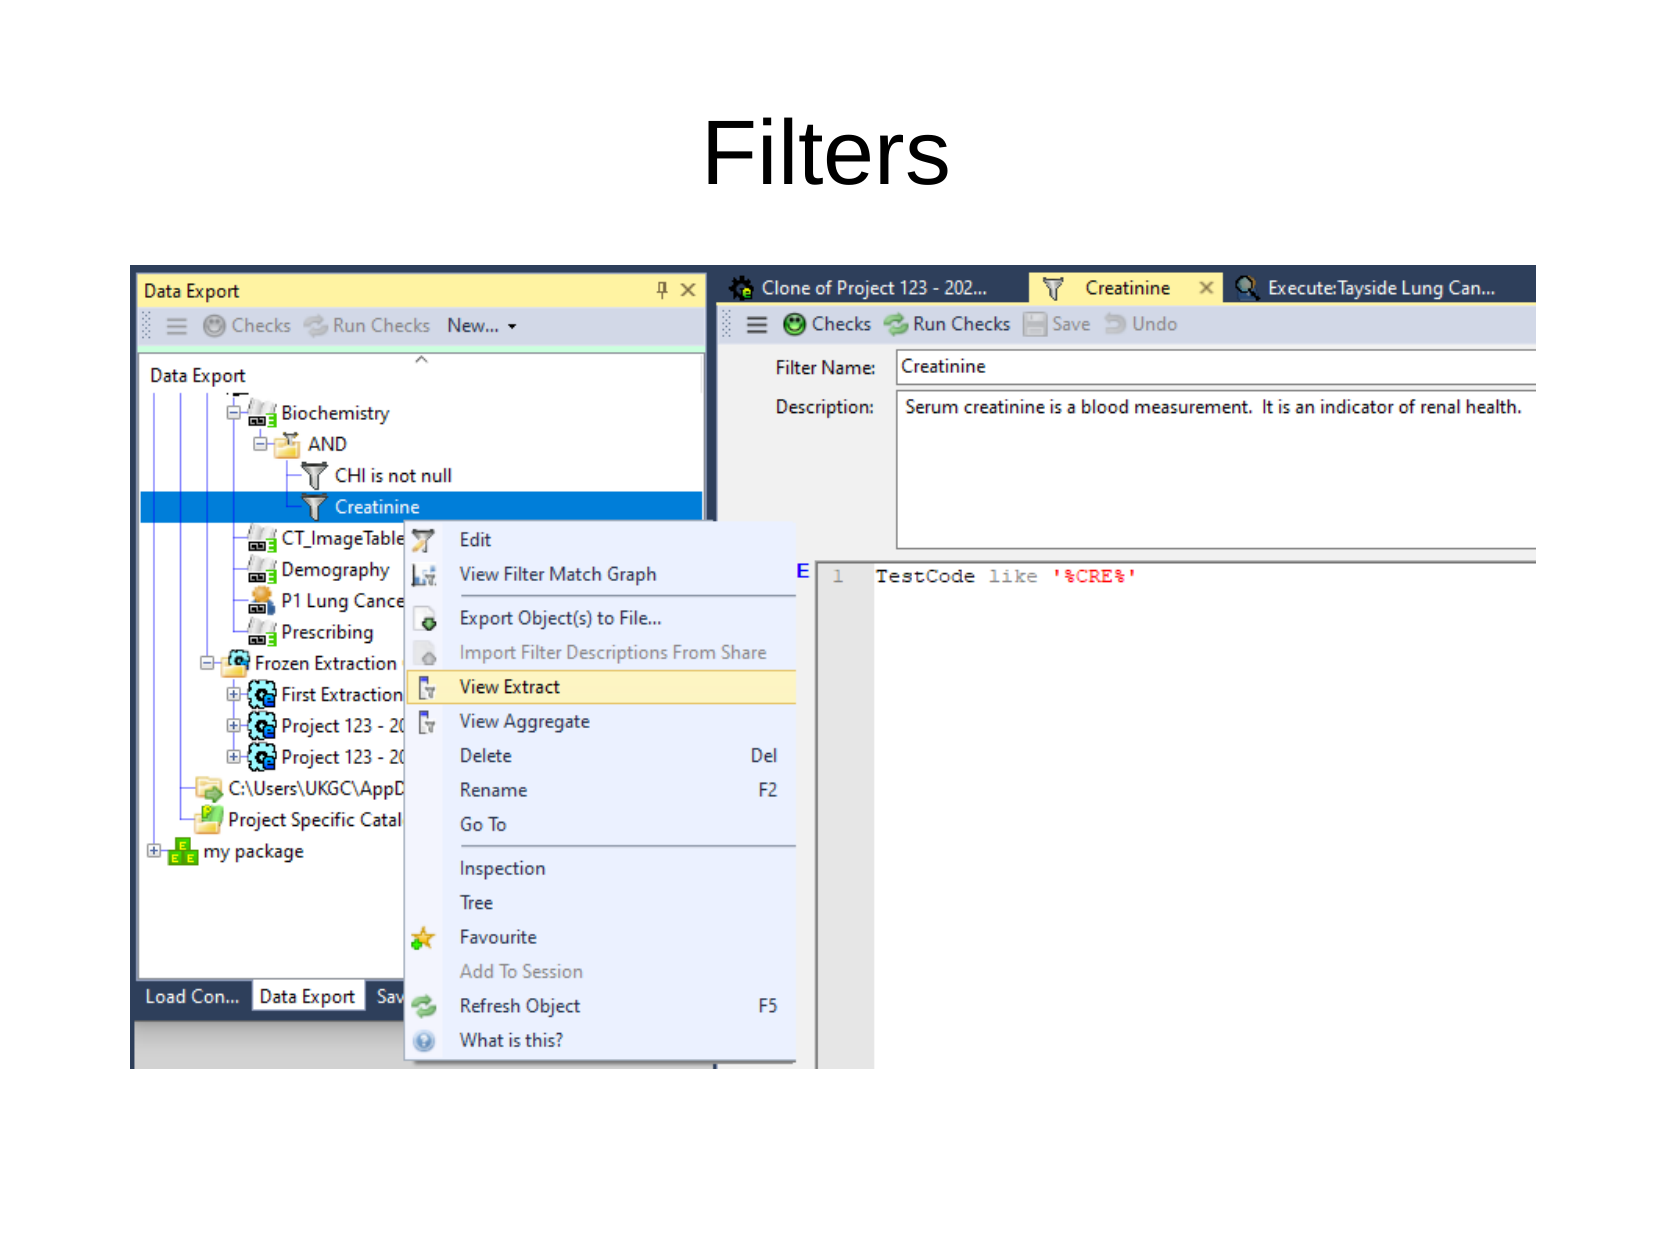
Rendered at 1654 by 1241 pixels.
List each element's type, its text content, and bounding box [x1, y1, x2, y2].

picture [130, 265, 1536, 1069]
title Filters [82, 49, 1571, 257]
